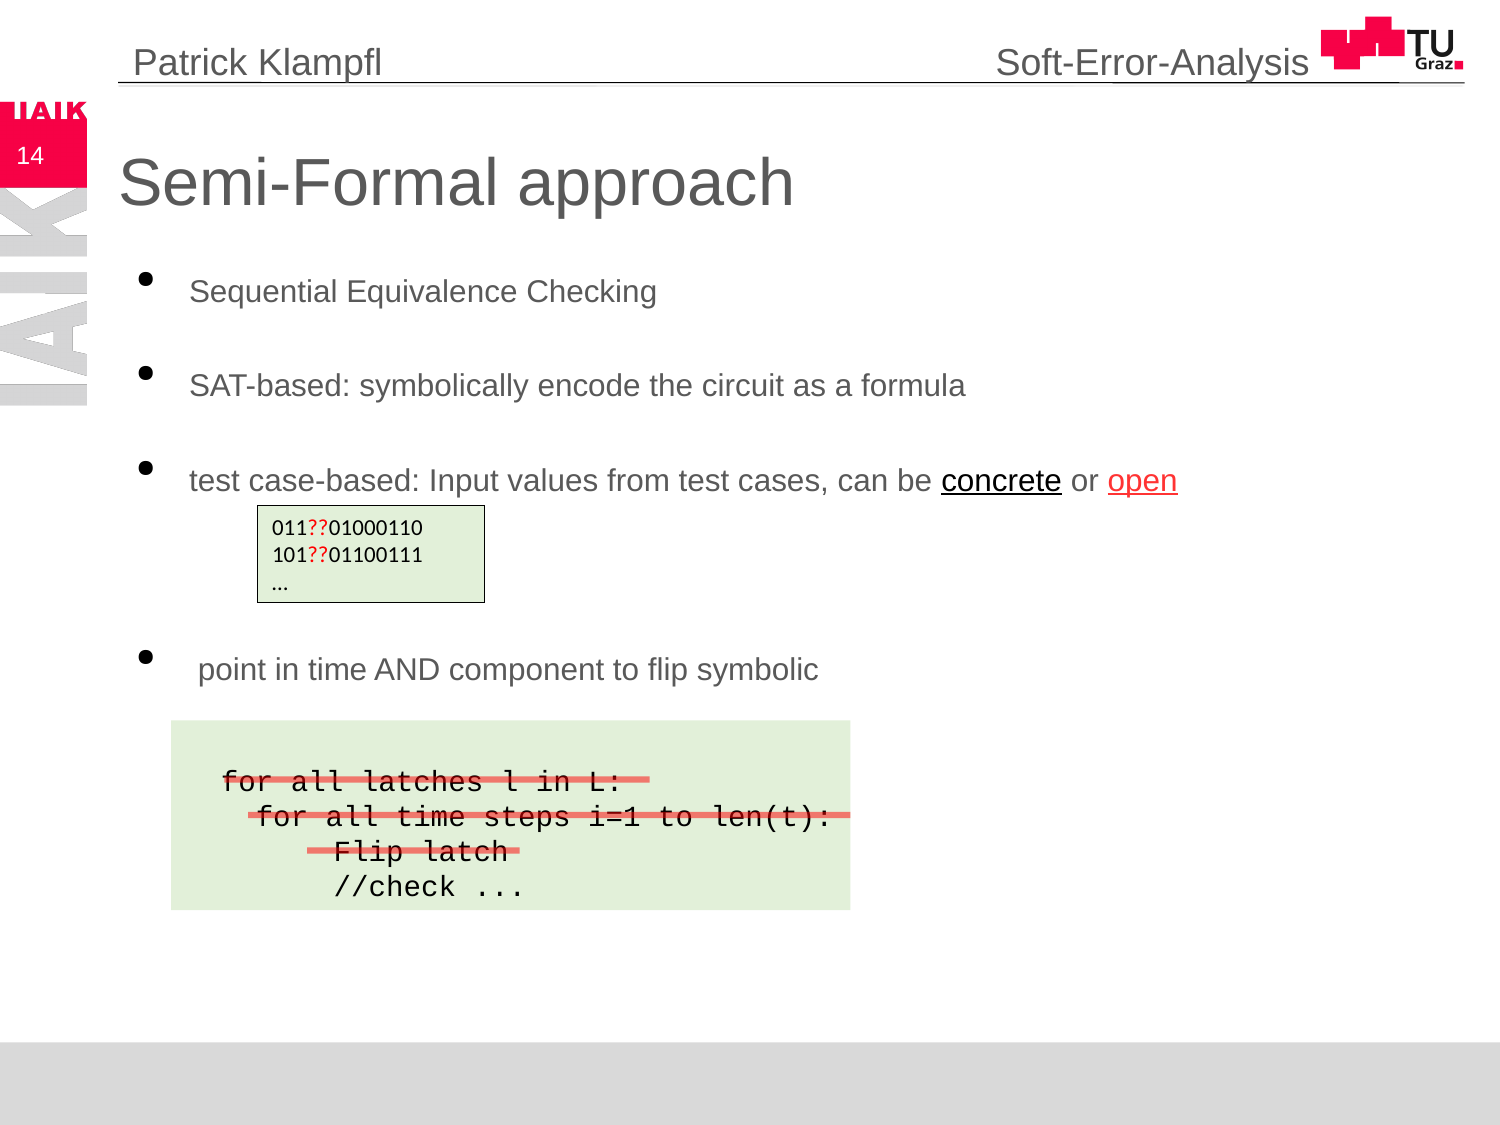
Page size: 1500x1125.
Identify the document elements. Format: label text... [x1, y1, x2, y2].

text_box 011??01000110 101??01100111 … [257, 505, 485, 603]
list Sequential Equivalence Checking SAT-based: symbolically encode the circuit as a formula test case-based: Input values from test cases, can be concrete or open point in time AND component to flip symbolic [118, 248, 1469, 1038]
picture [0, 1, 87, 406]
picture [1318, 12, 1466, 73]
slide_number <number> [1, 124, 84, 185]
title Semi-Formal approach [118, 138, 1469, 237]
text_box for all latches l in L: for all time steps i=1 to len(t): Flip latch //check ... [171, 720, 851, 911]
